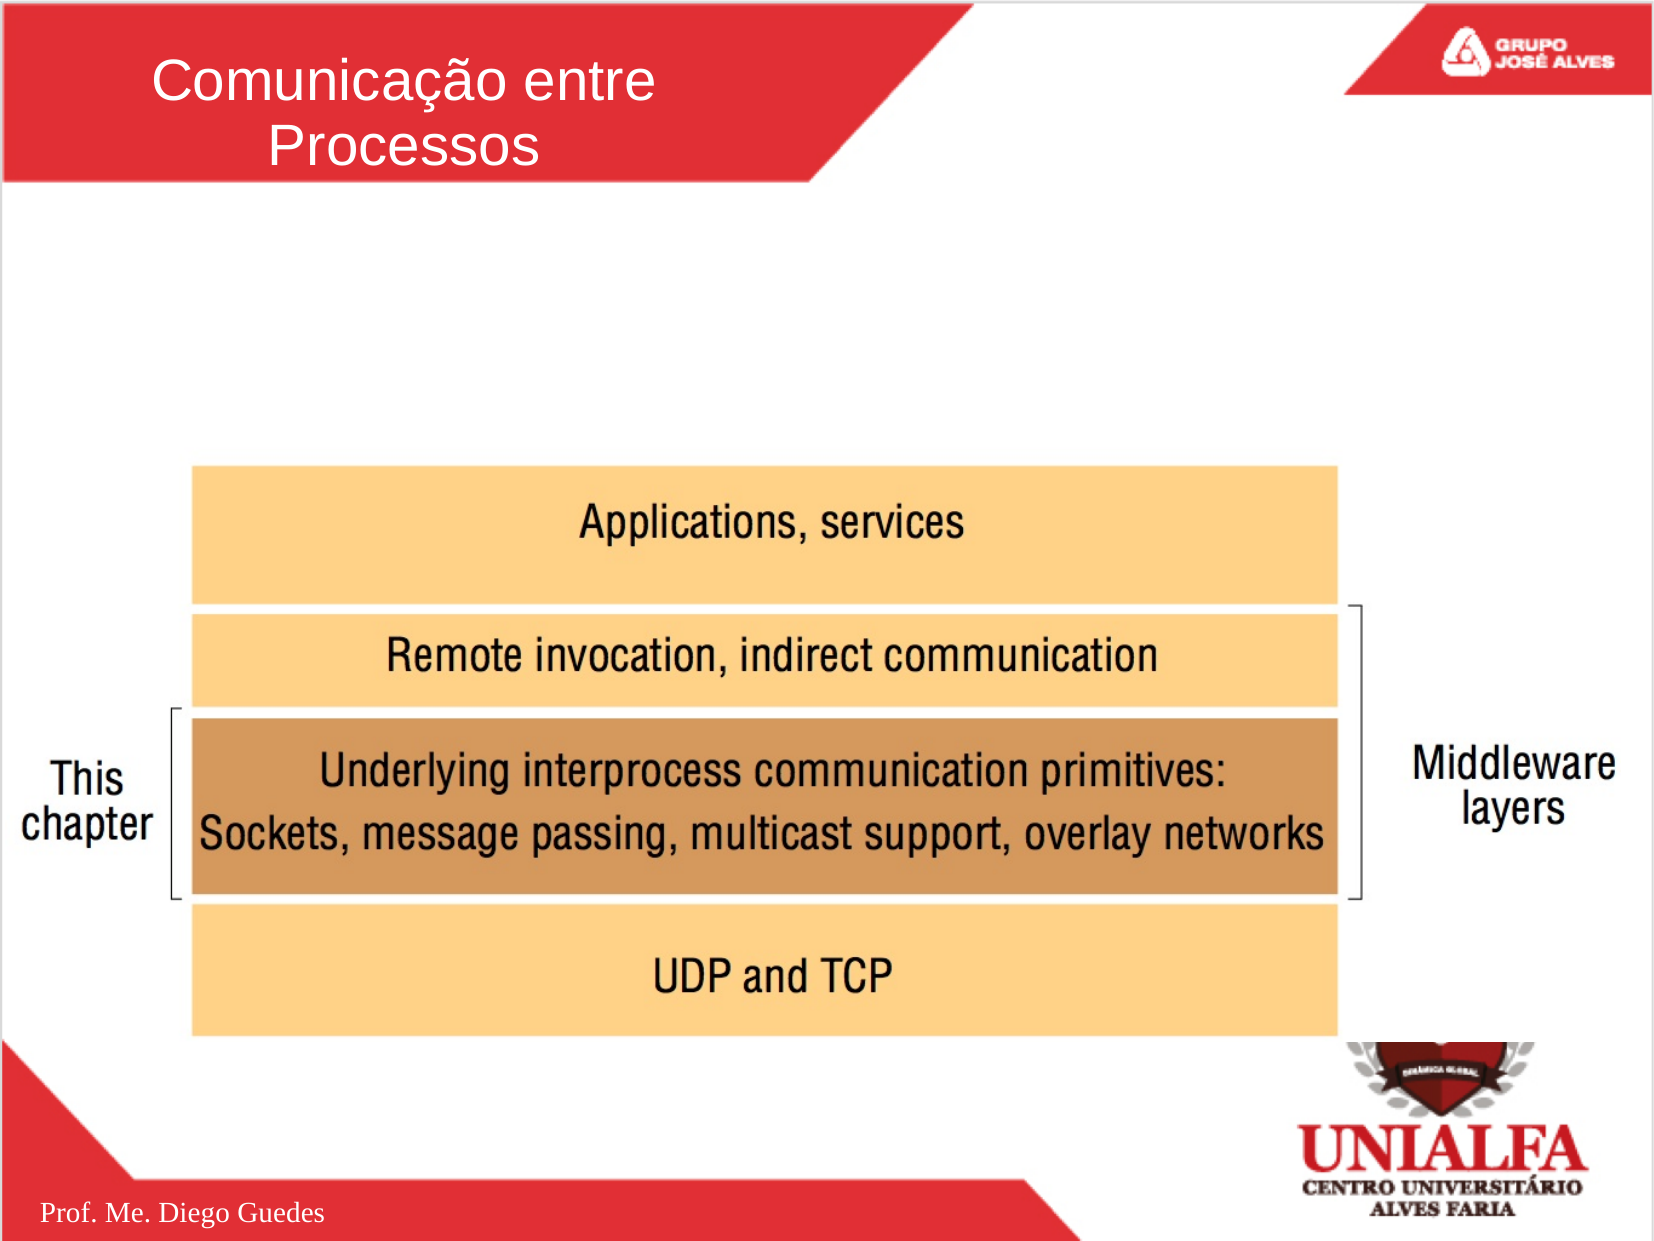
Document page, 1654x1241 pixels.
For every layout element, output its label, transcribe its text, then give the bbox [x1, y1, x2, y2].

title Comunicação entre Processos [17, 9, 791, 217]
picture [0, 0, 1654, 1241]
